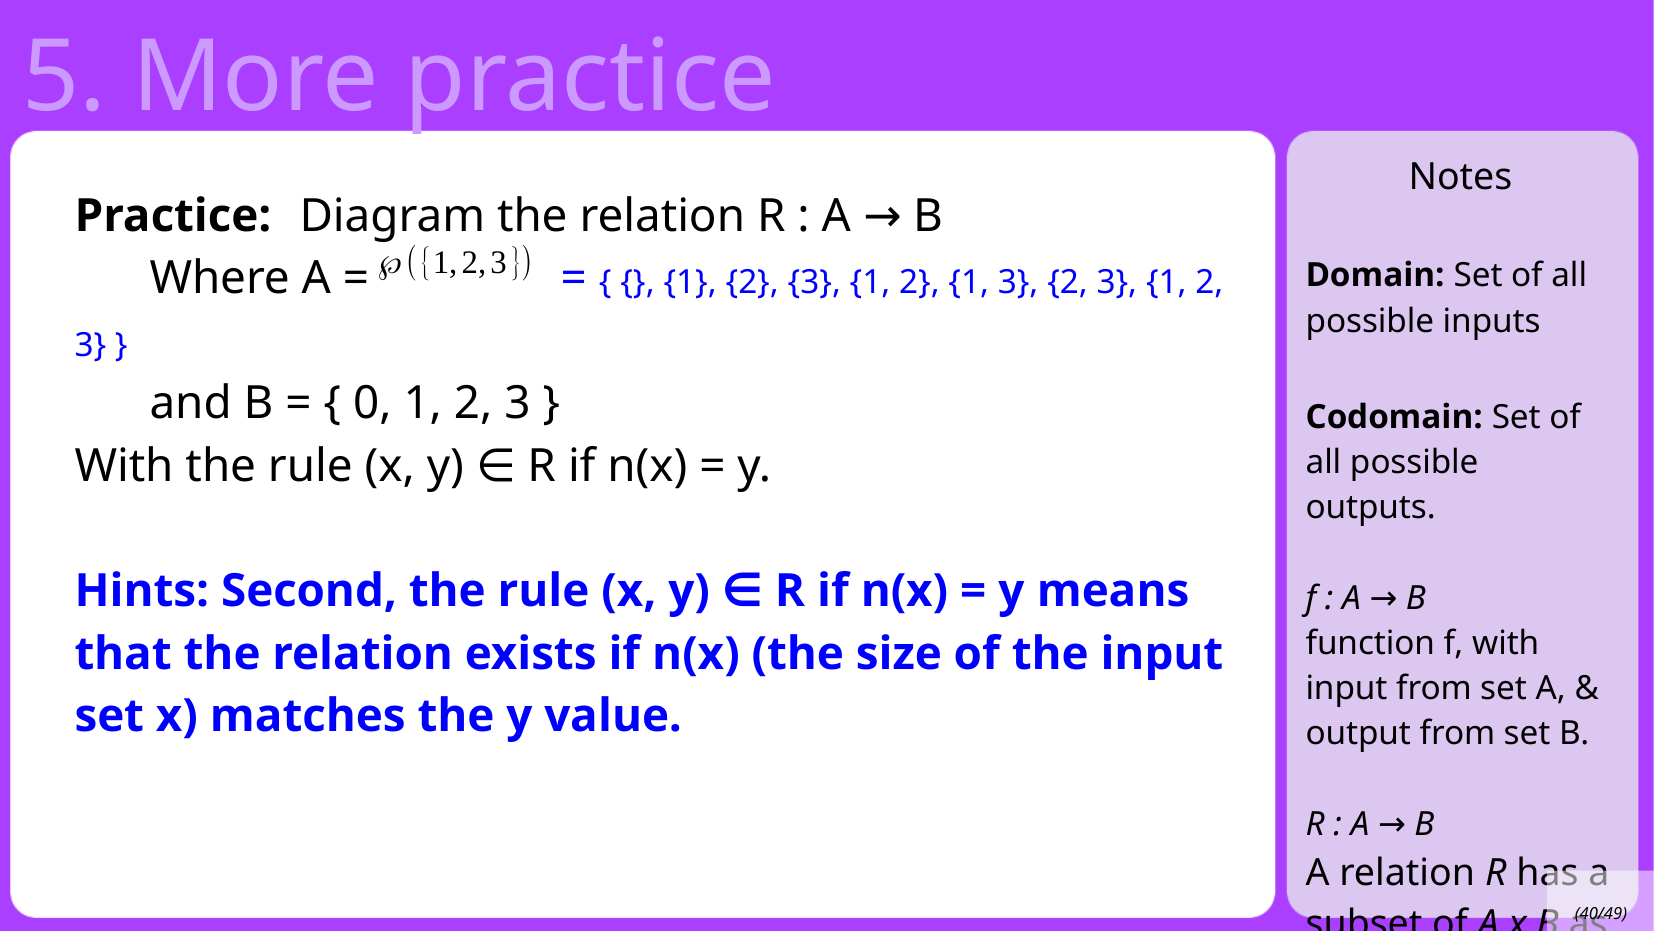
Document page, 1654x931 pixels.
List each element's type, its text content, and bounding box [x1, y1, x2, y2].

title 5. More practice [22, 13, 1511, 130]
chart [369, 242, 541, 283]
picture [1485, 913, 1492, 925]
picture [0, 0, 1654, 931]
text_box Practice: Diagram the relation R : A → B Where A = = { {}, {1}, {2}, {3}, {1, 2}, {1, 3}, {2, 3}, {1, 2, 3} } and B = { 0, 1, 2, 3 } With the rule (x, y) ∈ R if n(x) = y. Hints: Second, the rule (x, y) ∈ R if n(x) = y means that the relation exists if n(x) (the size of the input set x) matches the y value. [74, 182, 1234, 646]
picture [1352, 918, 1364, 931]
picture [1437, 918, 1449, 931]
text_box (<number>/49) [1546, 877, 1654, 931]
picture [1393, 918, 1403, 924]
text_box Notes Domain: Set of all possible inputs Codomain: Set of all possible outputs. f : A → B function f, with input from set A, & output from set B. R : A → B A relation R has a subset of A x B as its rule. [1290, 141, 1631, 819]
